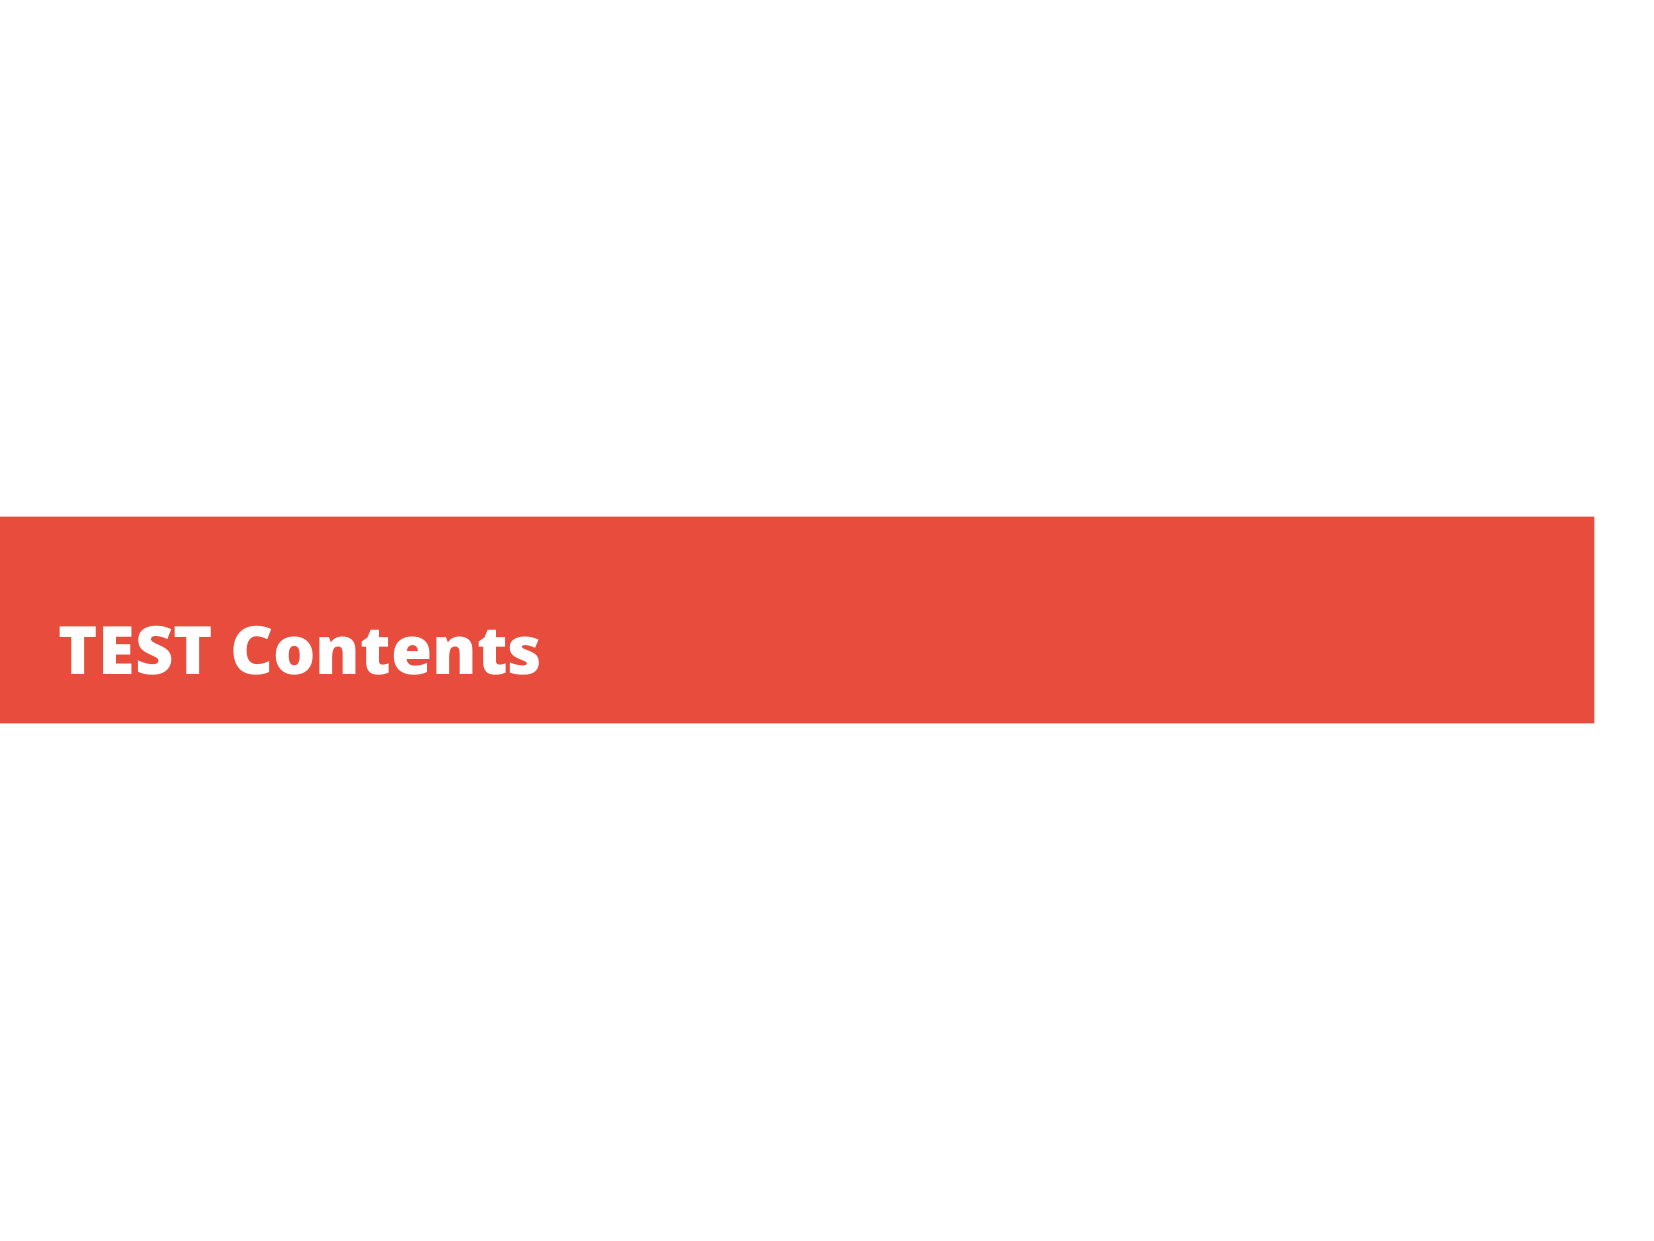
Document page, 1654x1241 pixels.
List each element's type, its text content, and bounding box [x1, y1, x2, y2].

title TEST Contents [59, 546, 1595, 694]
